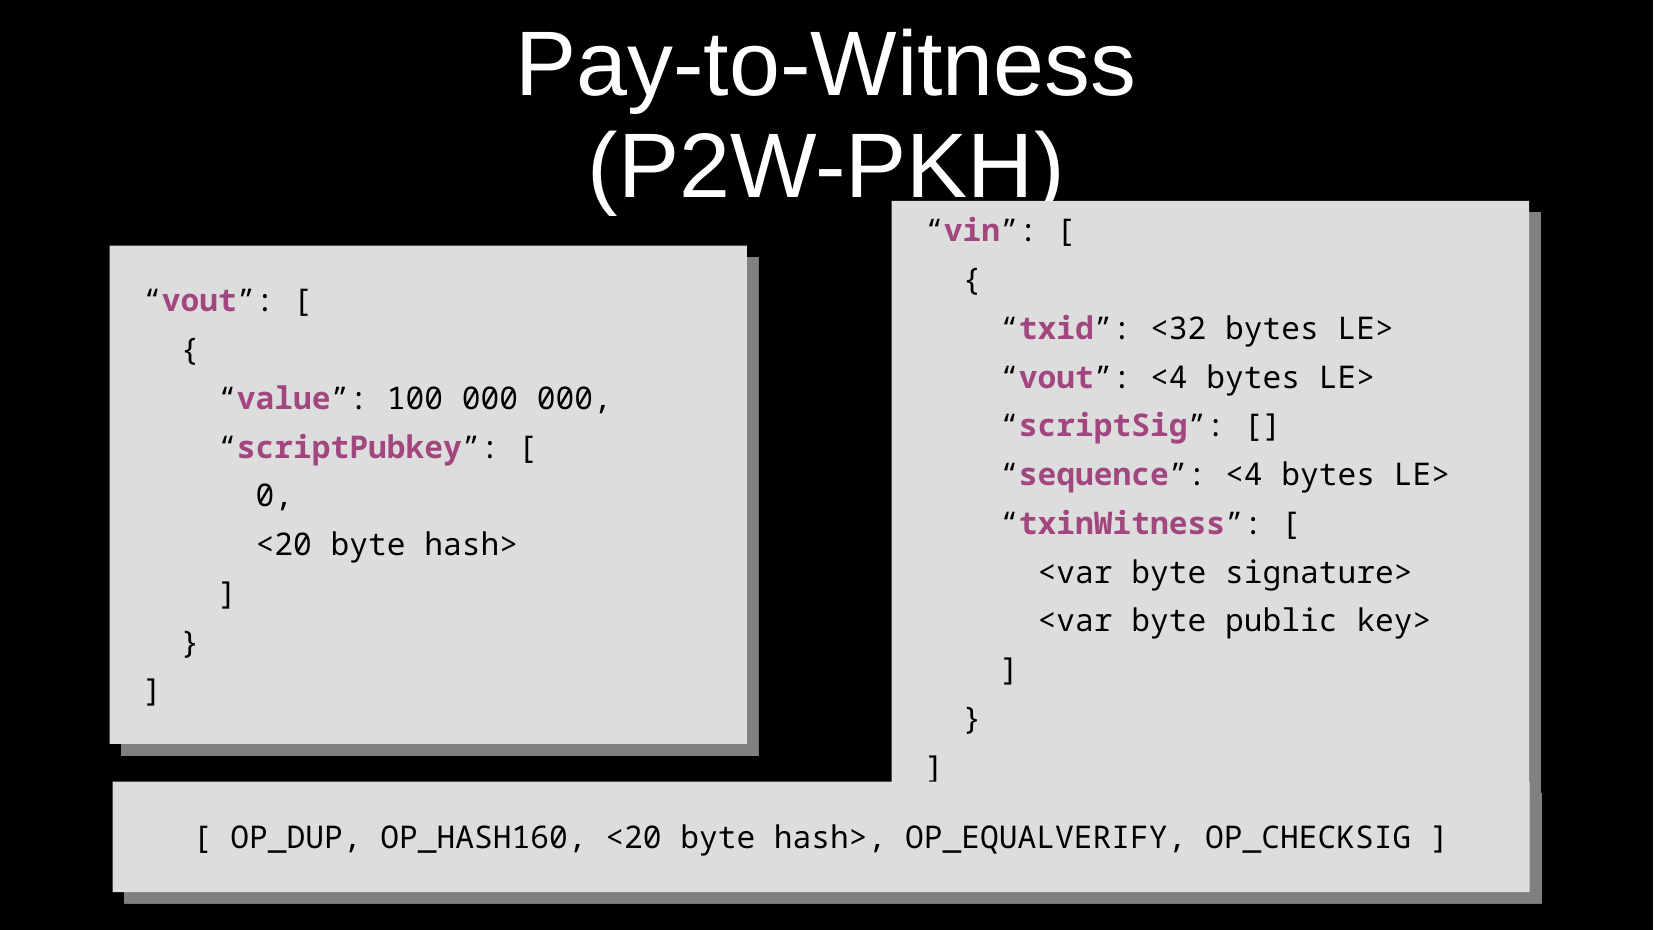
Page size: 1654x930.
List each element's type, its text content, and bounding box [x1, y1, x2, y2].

text_box “vin”: [ { “txid”: <32 bytes LE> “vout”: <4 bytes LE> “scriptSig”: [] “sequence”: <4 bytes LE> “txinWitness”: [ <var byte signature> <var byte public key> ] } ] [891, 245, 1530, 750]
text_box [ OP_DUP, OP_HASH160, <20 byte hash>, OP_EQUALVERIFY, OP_CHECKSIG ] [112, 781, 1530, 893]
title Pay-to-Witness (P2W-PKH) [82, 12, 1571, 218]
text_box “vout”: [ { “value”: 100 000 000, “scriptPubkey”: [ 0, <20 byte hash> ] } ] [109, 245, 747, 744]
